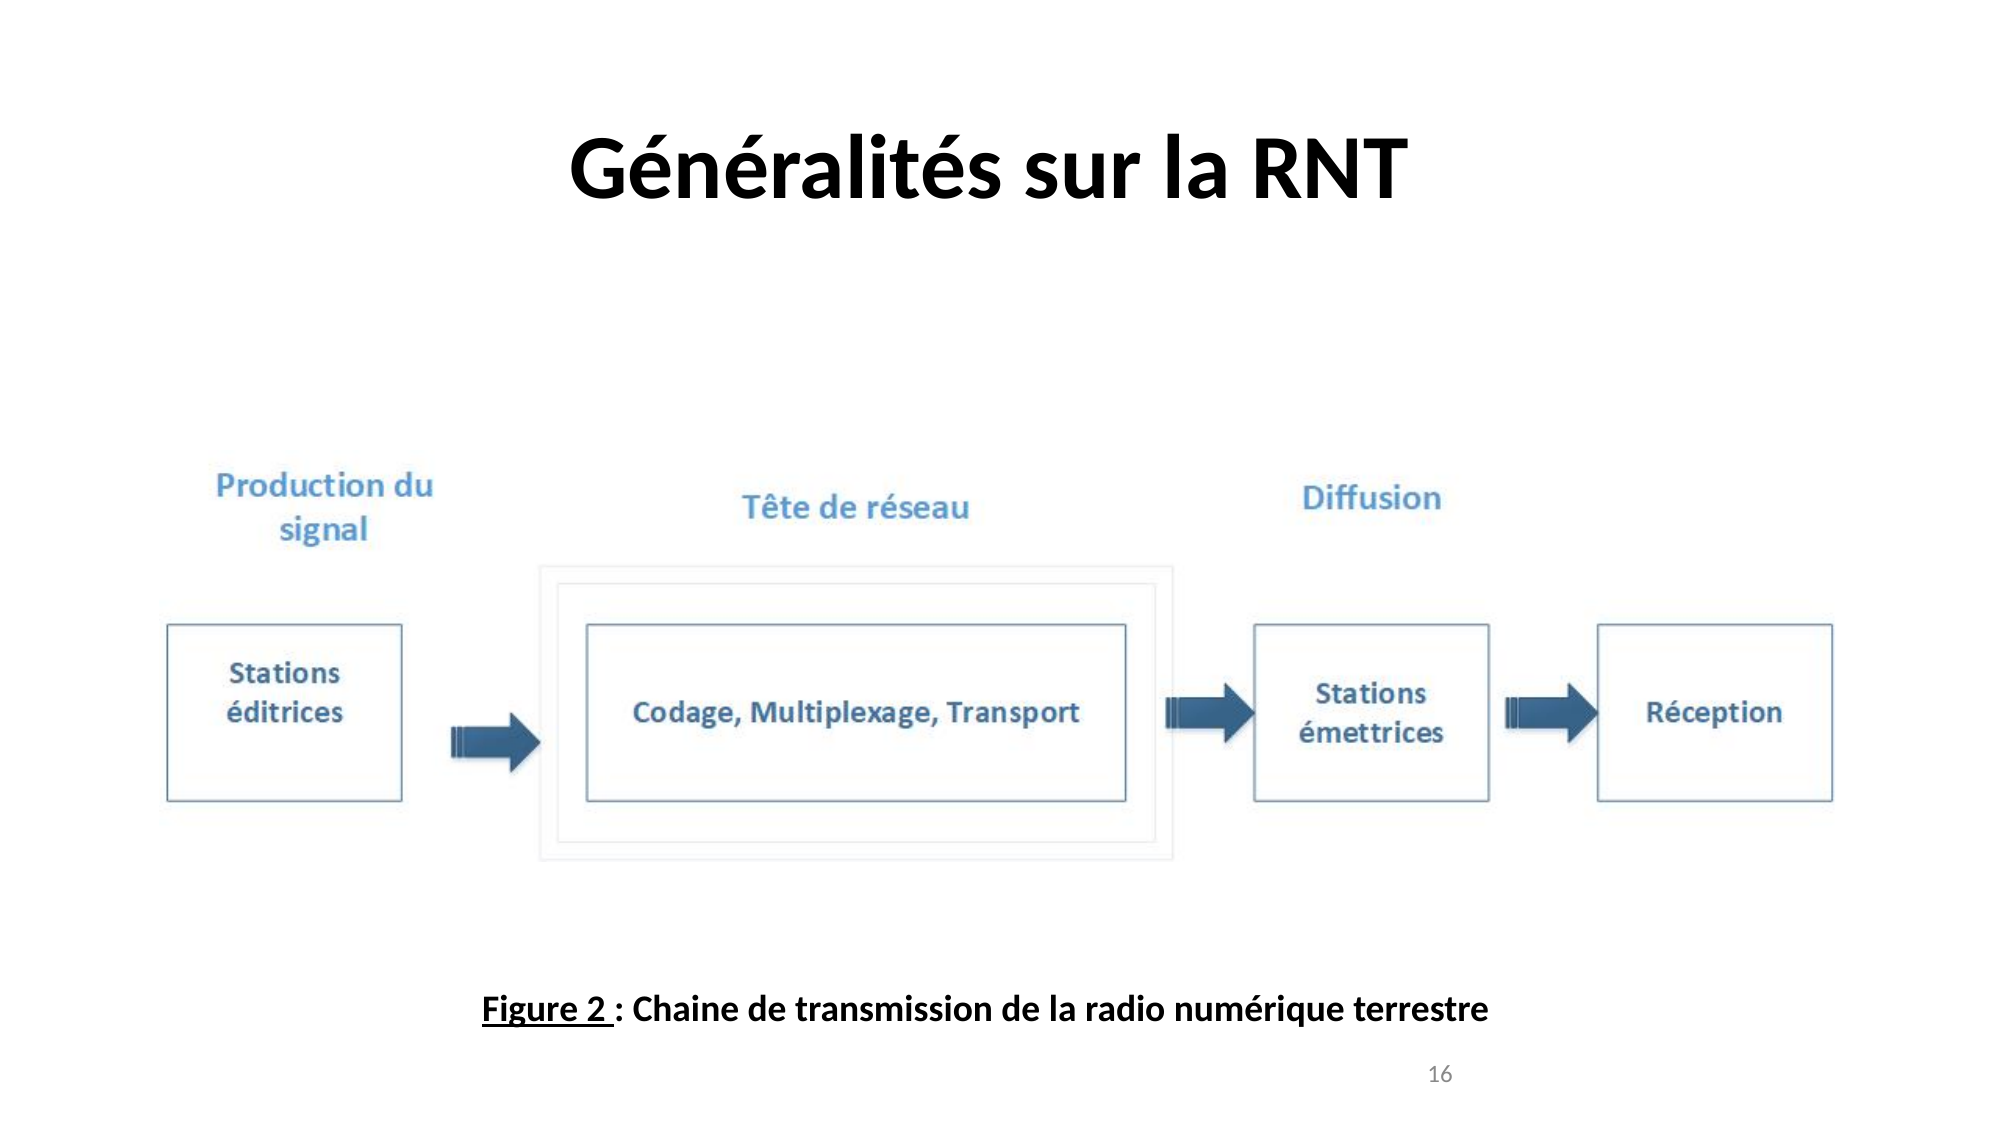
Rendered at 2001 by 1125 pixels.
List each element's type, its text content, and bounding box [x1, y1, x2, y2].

picture [159, 450, 1841, 862]
title Généralités sur la RNT [137, 59, 1863, 278]
text_box [1412, 1042, 1863, 1103]
text_box Figure 2 : Chaine de transmission de la radio numérique terrestre [467, 976, 1505, 1038]
